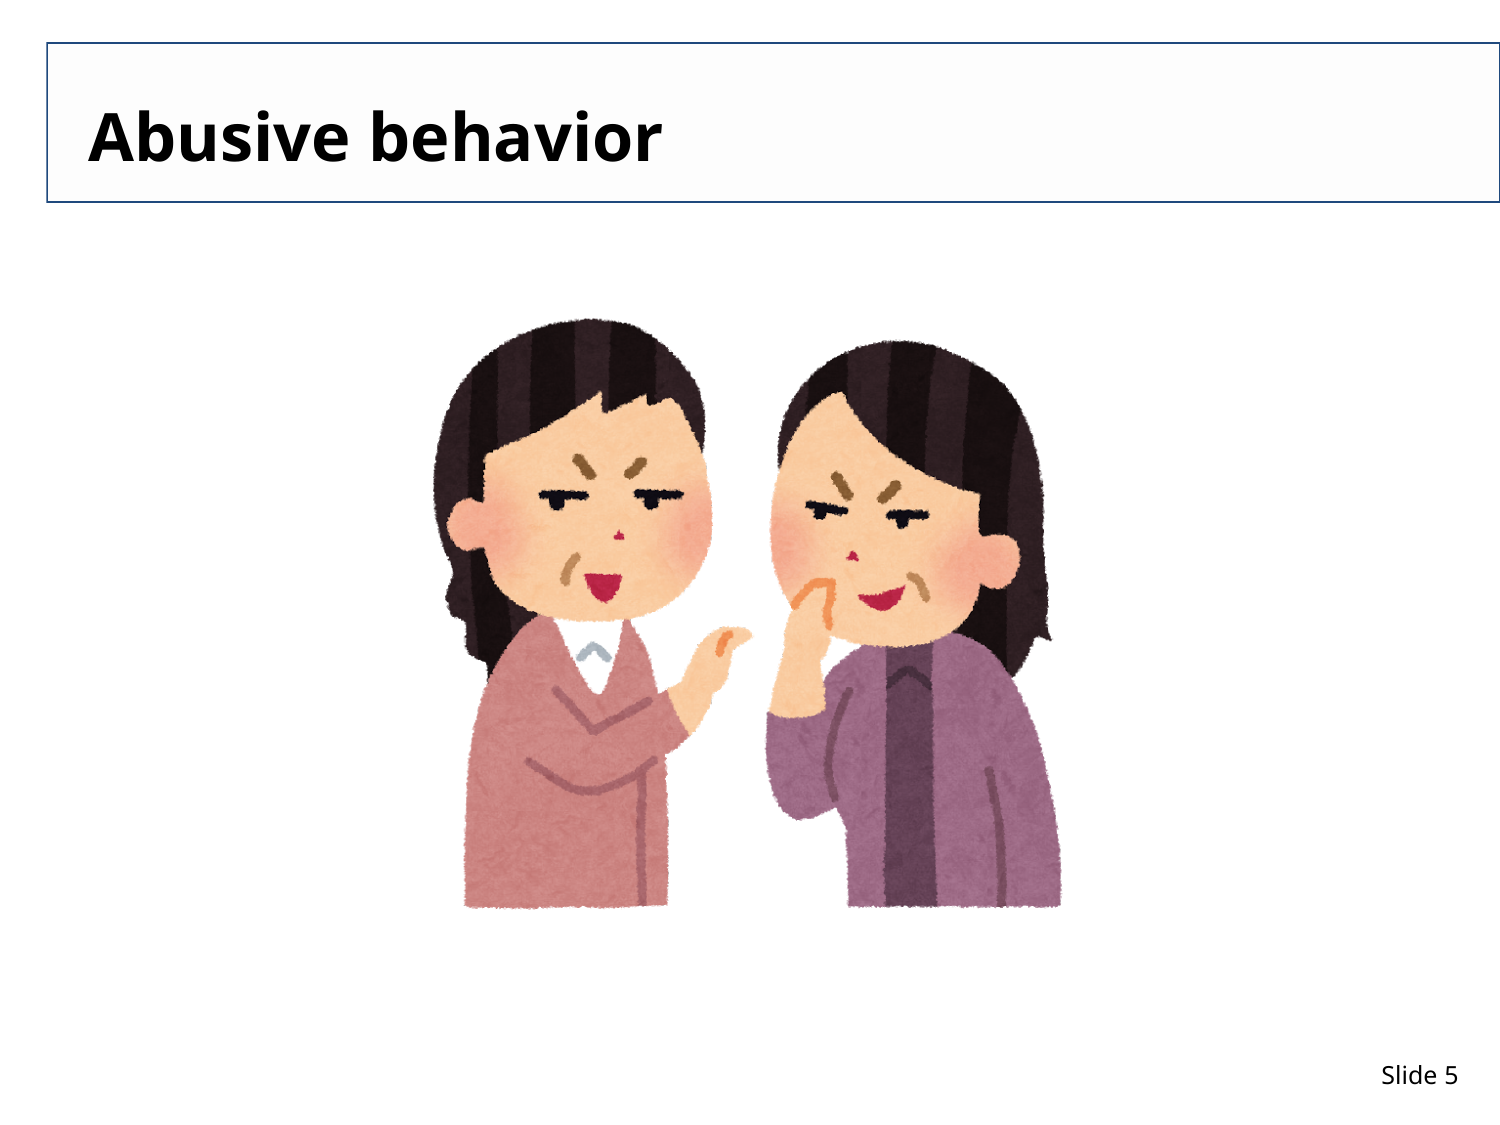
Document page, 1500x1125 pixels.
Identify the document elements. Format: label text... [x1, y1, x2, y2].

text_box Abusive behavior [88, 42, 1469, 176]
picture [412, 268, 1088, 944]
